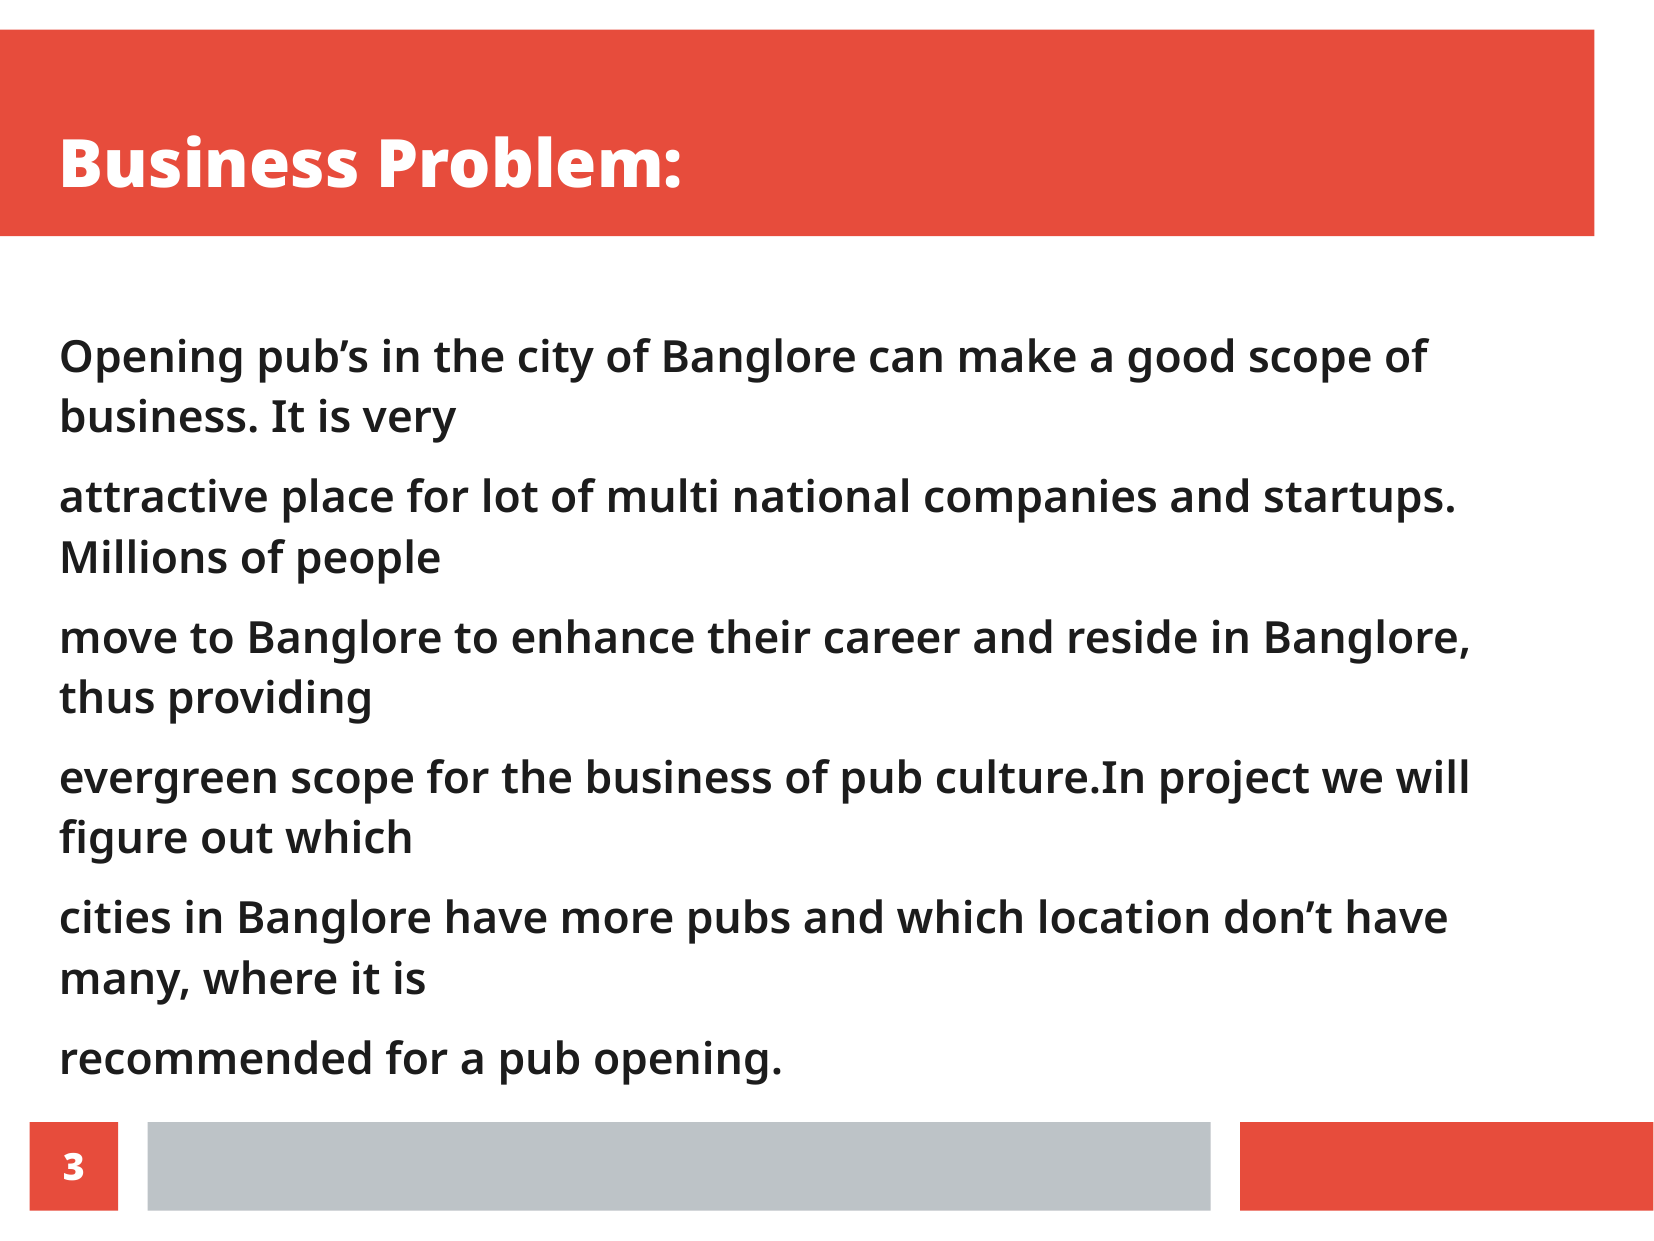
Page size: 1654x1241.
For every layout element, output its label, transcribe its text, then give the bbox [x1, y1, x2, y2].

title Business Problem: [59, 59, 1595, 207]
list Opening pub’s in the city of Banglore can make a good scope of business. It is very attractive place for lot of multi national companies and startups. Millions of people move to Banglore to enhance their career and reside in Banglore, thus providing evergreen scope for the business of pub culture.In project we will figure out which cities in Banglore have more pubs and which location don’t have many, where it is recommended for a pub opening. [59, 324, 1565, 1093]
